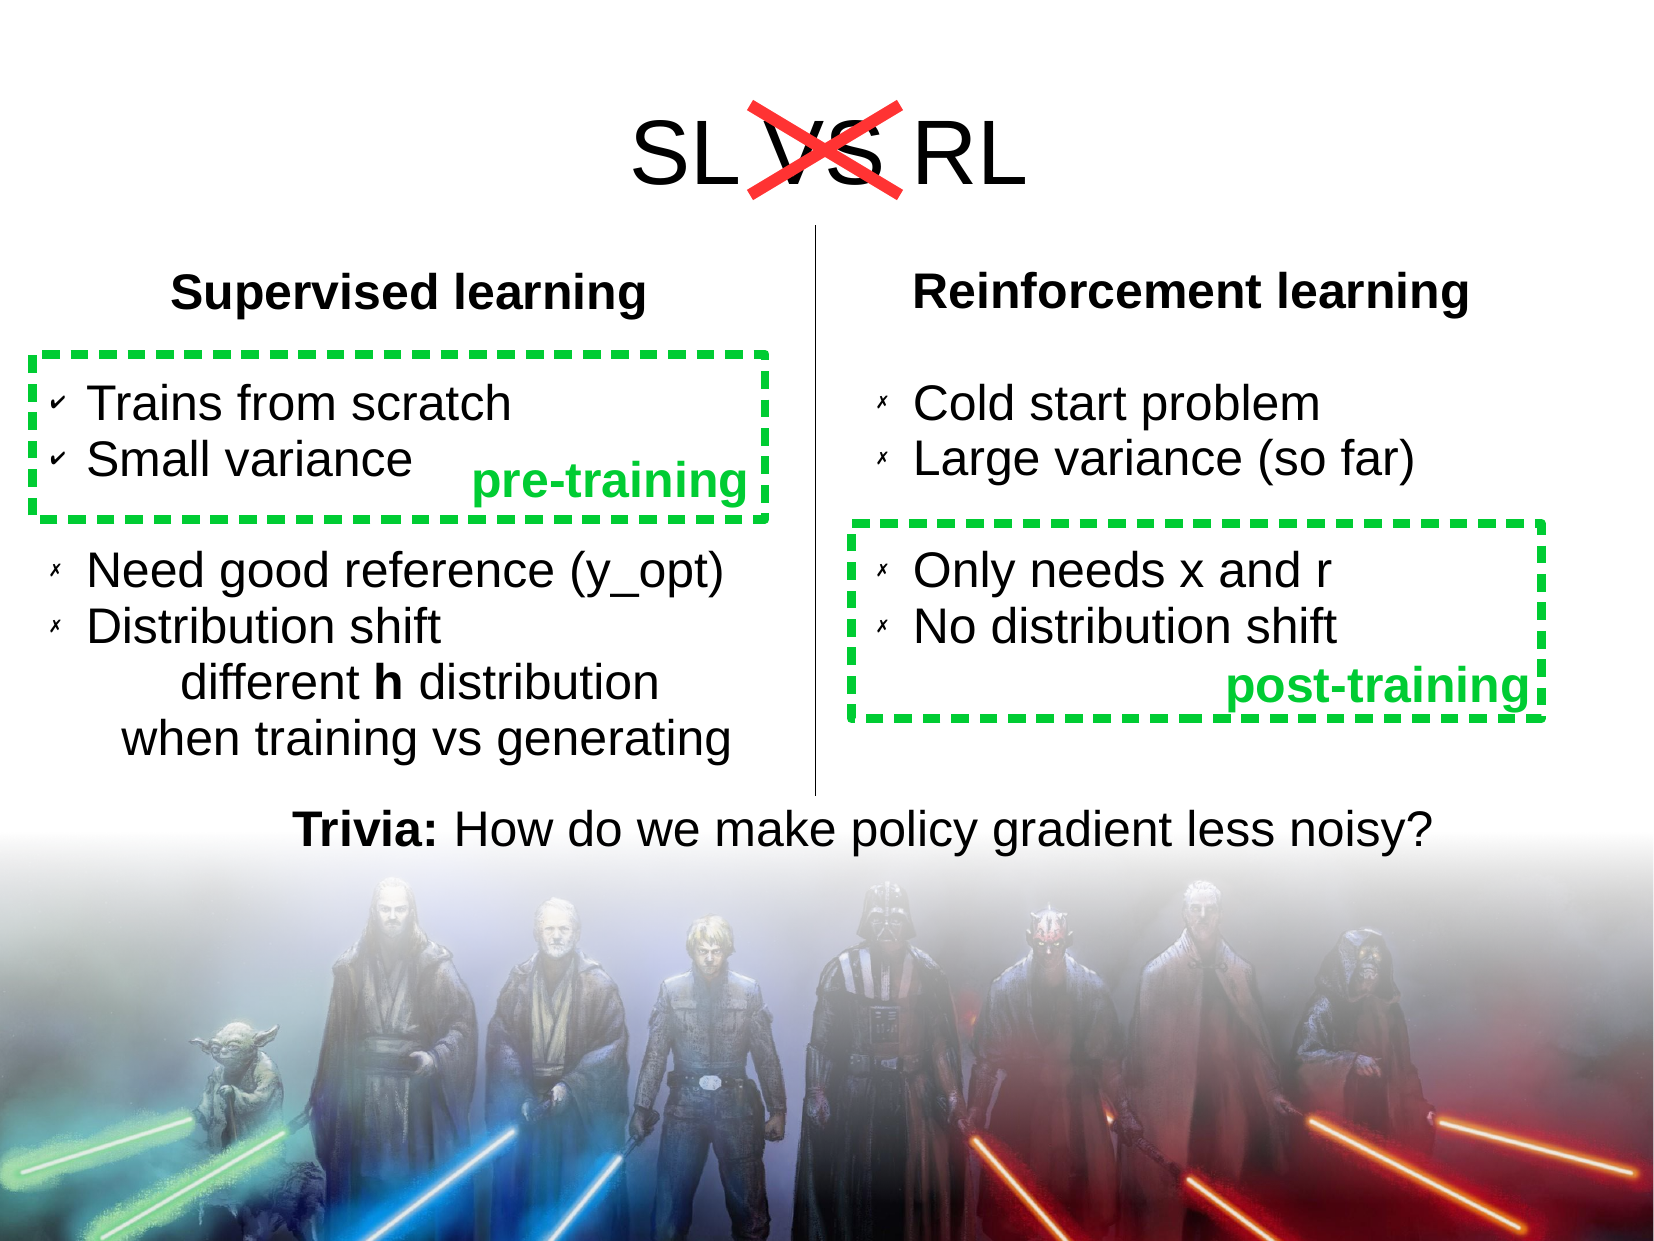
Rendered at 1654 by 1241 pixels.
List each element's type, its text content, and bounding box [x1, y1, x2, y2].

text_box [851, 523, 1210, 719]
text_box Trivia: How do we make policy gradient less noisy? [277, 793, 1579, 865]
text_box pre-training [456, 445, 765, 517]
picture [0, 830, 1654, 1241]
title SL VS RL [23, 49, 1636, 257]
text_box Supervised learning Trains from scratch Small variance Need good reference (y_opt) Distribution shift different h distribution when training vs generating [35, 256, 816, 835]
text_box post-training [1210, 665, 1546, 722]
text_box Reinforcement learning Cold start problem Large variance (so far) Only needs x and r No distribution shift [862, 255, 1654, 665]
